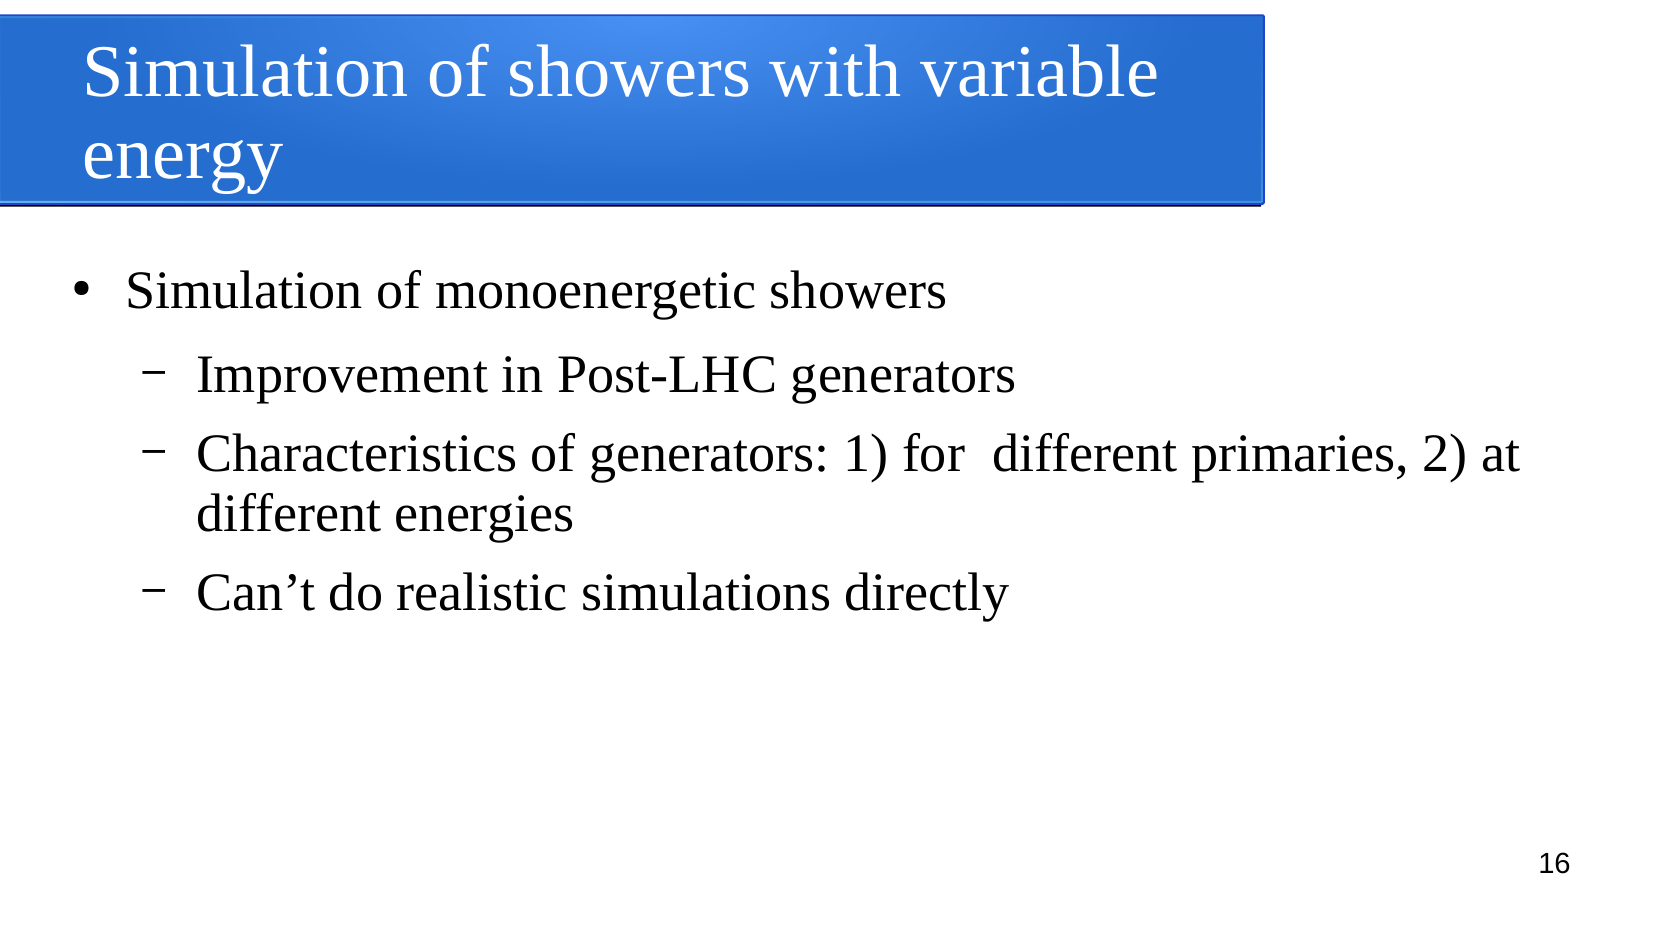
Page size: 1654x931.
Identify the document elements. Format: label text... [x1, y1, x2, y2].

title Simulation of showers with variable energy [82, 29, 1235, 195]
list Simulation of monoenergetic showers Improvement in Post-LHC generators Characteristics of generators: 1) for different primaries, 2) at different energies Can’t do realistic simulations directly [54, 259, 1555, 910]
